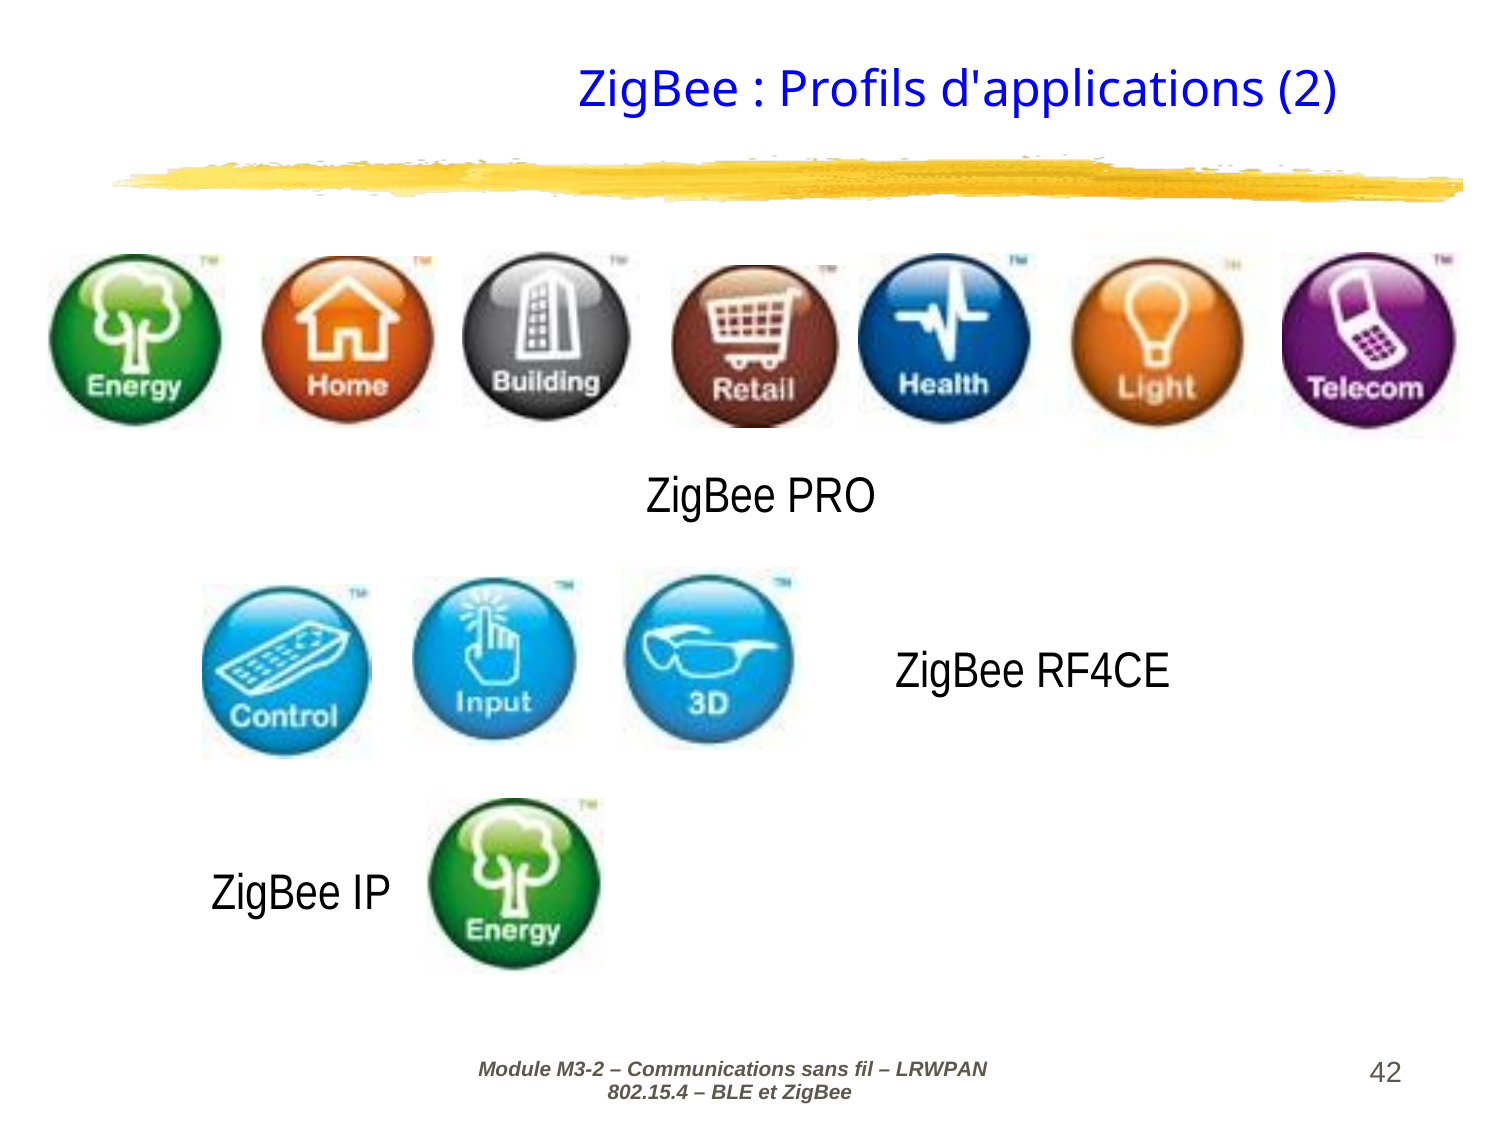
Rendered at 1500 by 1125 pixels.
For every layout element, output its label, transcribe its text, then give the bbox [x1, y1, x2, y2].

picture [217, 646, 225, 653]
text_box ZigBee PRO [632, 458, 892, 531]
picture [671, 265, 849, 429]
picture [112, 149, 1463, 213]
text_box ZigBee RF4CE [880, 633, 1186, 707]
picture [47, 254, 225, 430]
picture [202, 584, 372, 759]
picture [260, 256, 438, 429]
picture [858, 253, 1037, 429]
picture [1044, 232, 1281, 450]
picture [621, 567, 801, 750]
title ZigBee : Profils d'applications (2) [62, 37, 1338, 138]
picture [1282, 252, 1460, 439]
picture [462, 250, 640, 429]
text_box ZigBee IP [197, 855, 407, 929]
picture [426, 798, 604, 974]
picture [412, 576, 583, 746]
